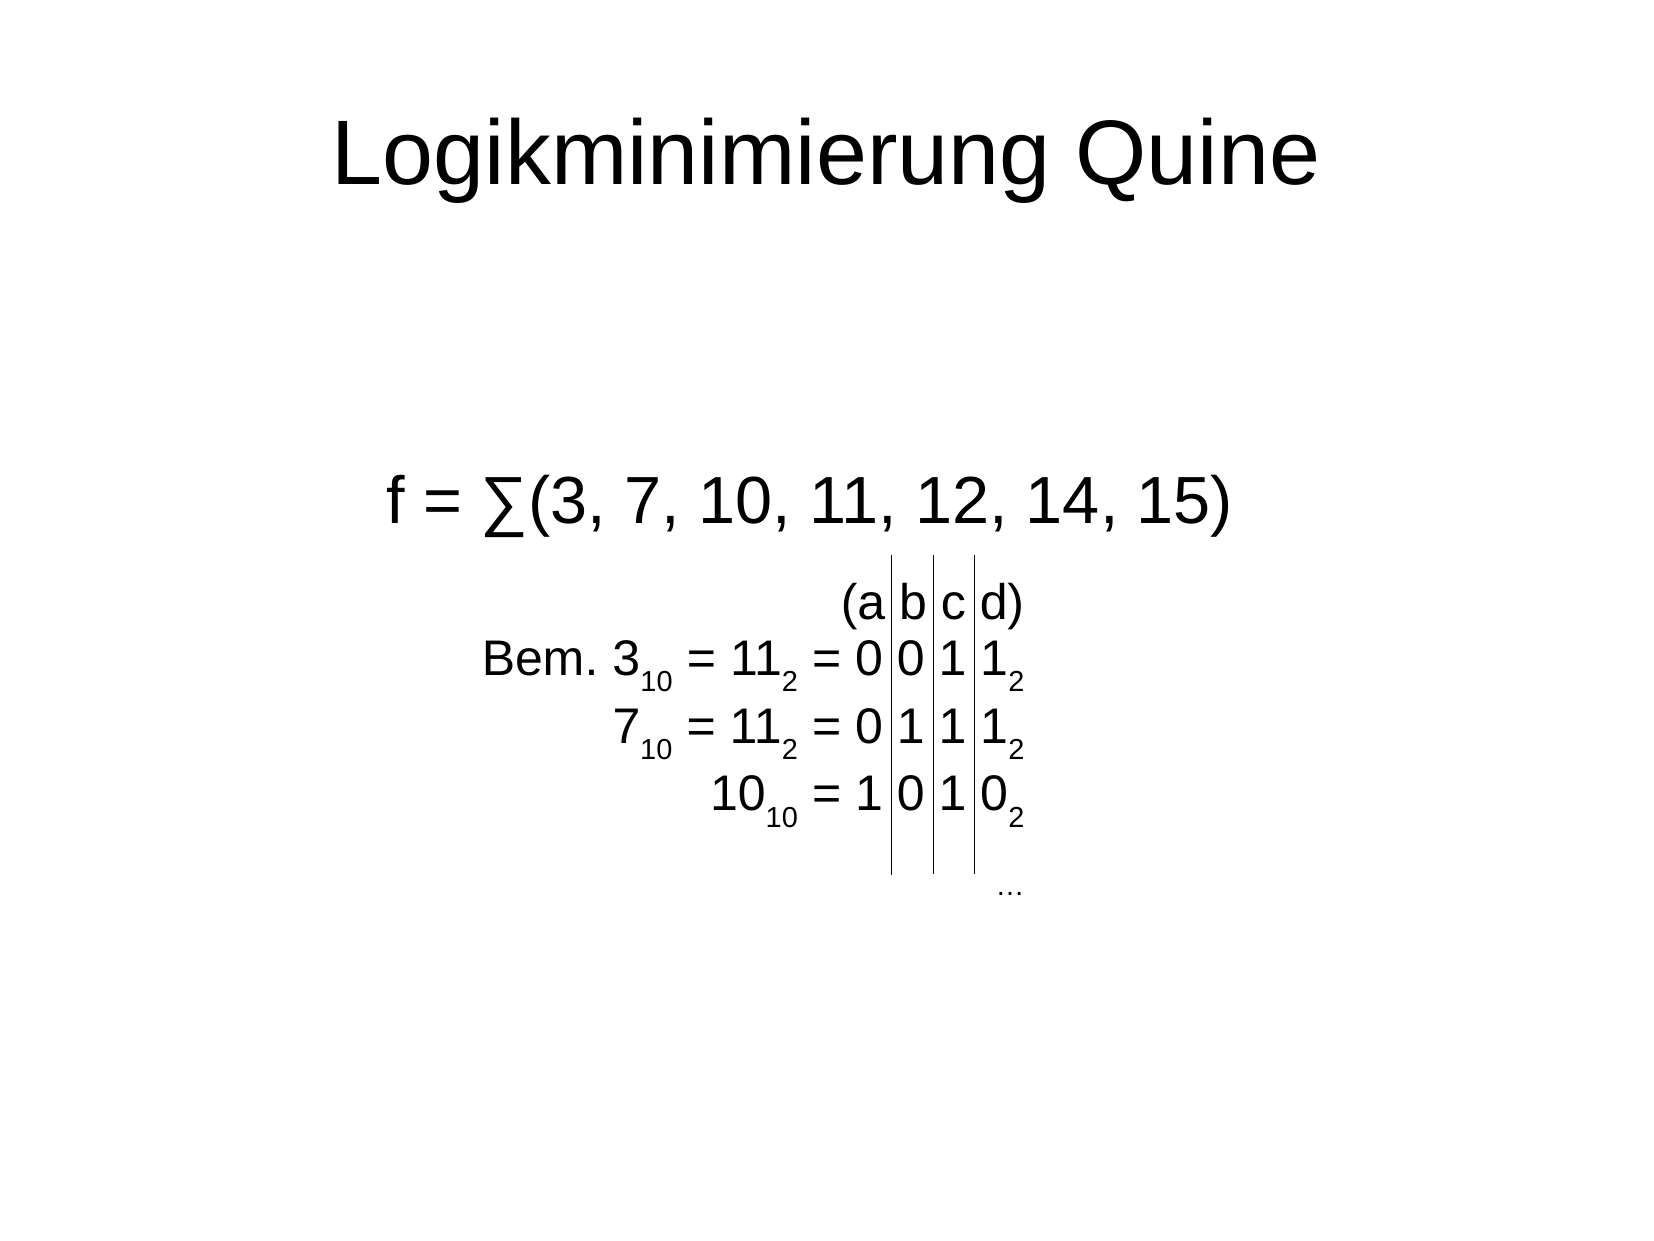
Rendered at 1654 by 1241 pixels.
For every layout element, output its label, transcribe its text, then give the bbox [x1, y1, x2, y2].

title Logikminimierung Quine [82, 49, 1571, 257]
subtitle f = ∑(3, 7, 10, 11, 12, 14, 15) [82, 290, 1538, 1010]
text_box (a b c d) Bem. 310 = 112 = 0 0 1 12 710 = 112 = 0 1 1 12 1010 = 1 0 1 02 … [437, 566, 1040, 934]
